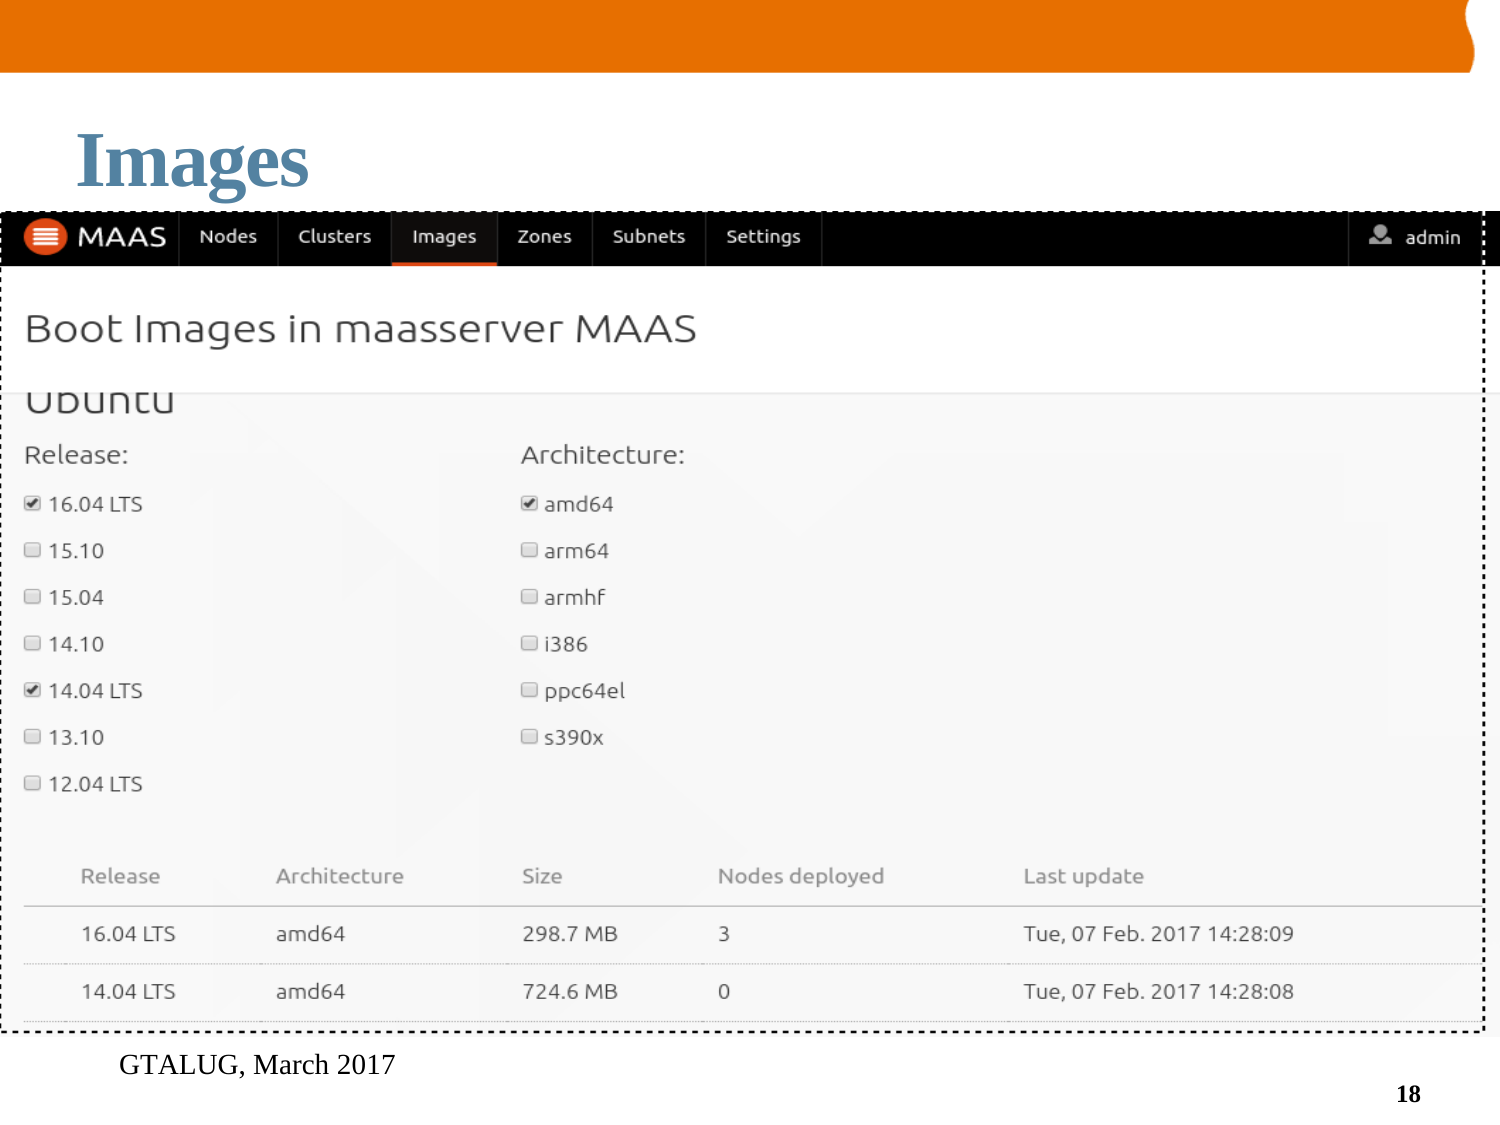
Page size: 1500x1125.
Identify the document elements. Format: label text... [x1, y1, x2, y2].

picture [0, 211, 1500, 1037]
picture [0, 0, 1500, 75]
title Images [75, 122, 1438, 211]
